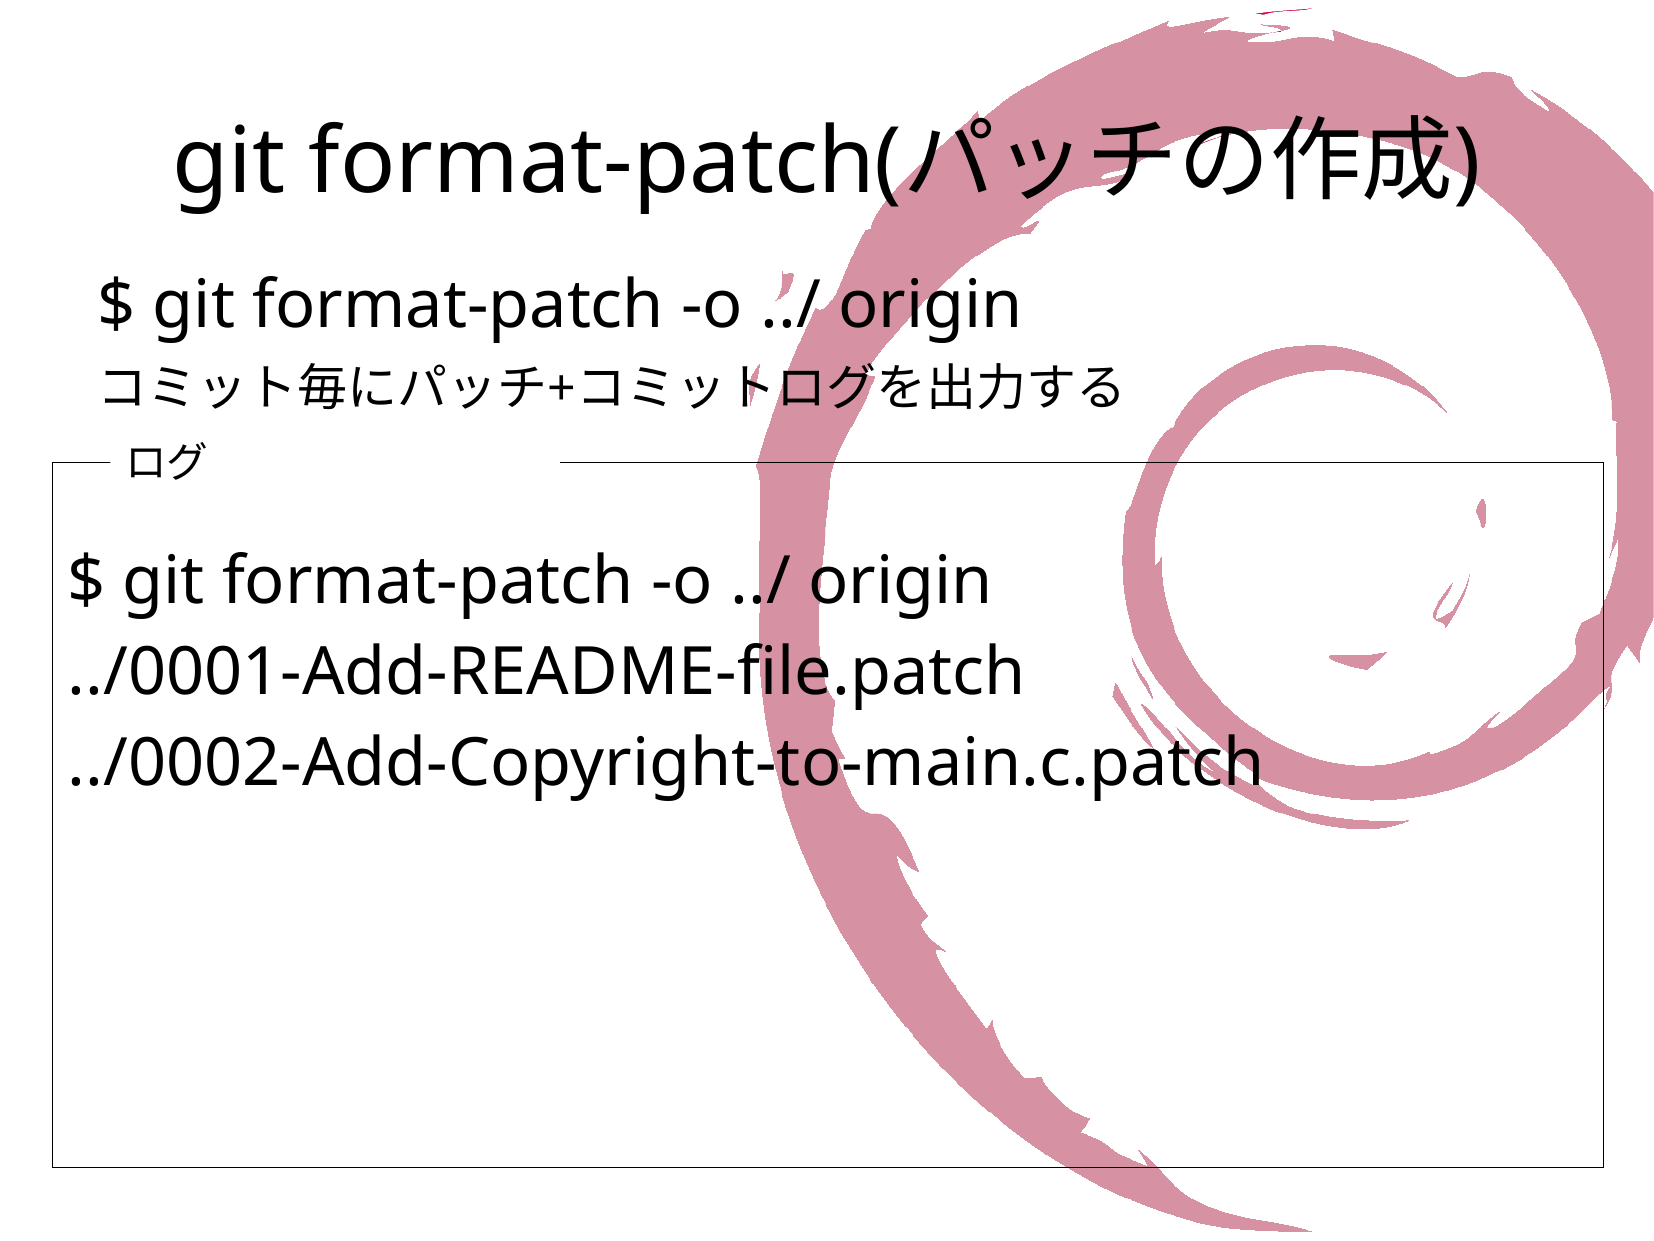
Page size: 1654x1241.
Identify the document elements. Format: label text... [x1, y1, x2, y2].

text_box $ git format-patch -o ../ origin コミット毎にパッチ+コミットログを出力する [82, 249, 1501, 413]
text_box $ git format-patch -o ../ origin ../0001-Add-README-file.patch ../0002-Add-Copyright-to-main.c.patch [52, 462, 1604, 1168]
picture [738, 0, 1654, 1241]
title git format-patch(パッチの作成) [82, 56, 1571, 250]
text_box ログ [110, 421, 560, 490]
